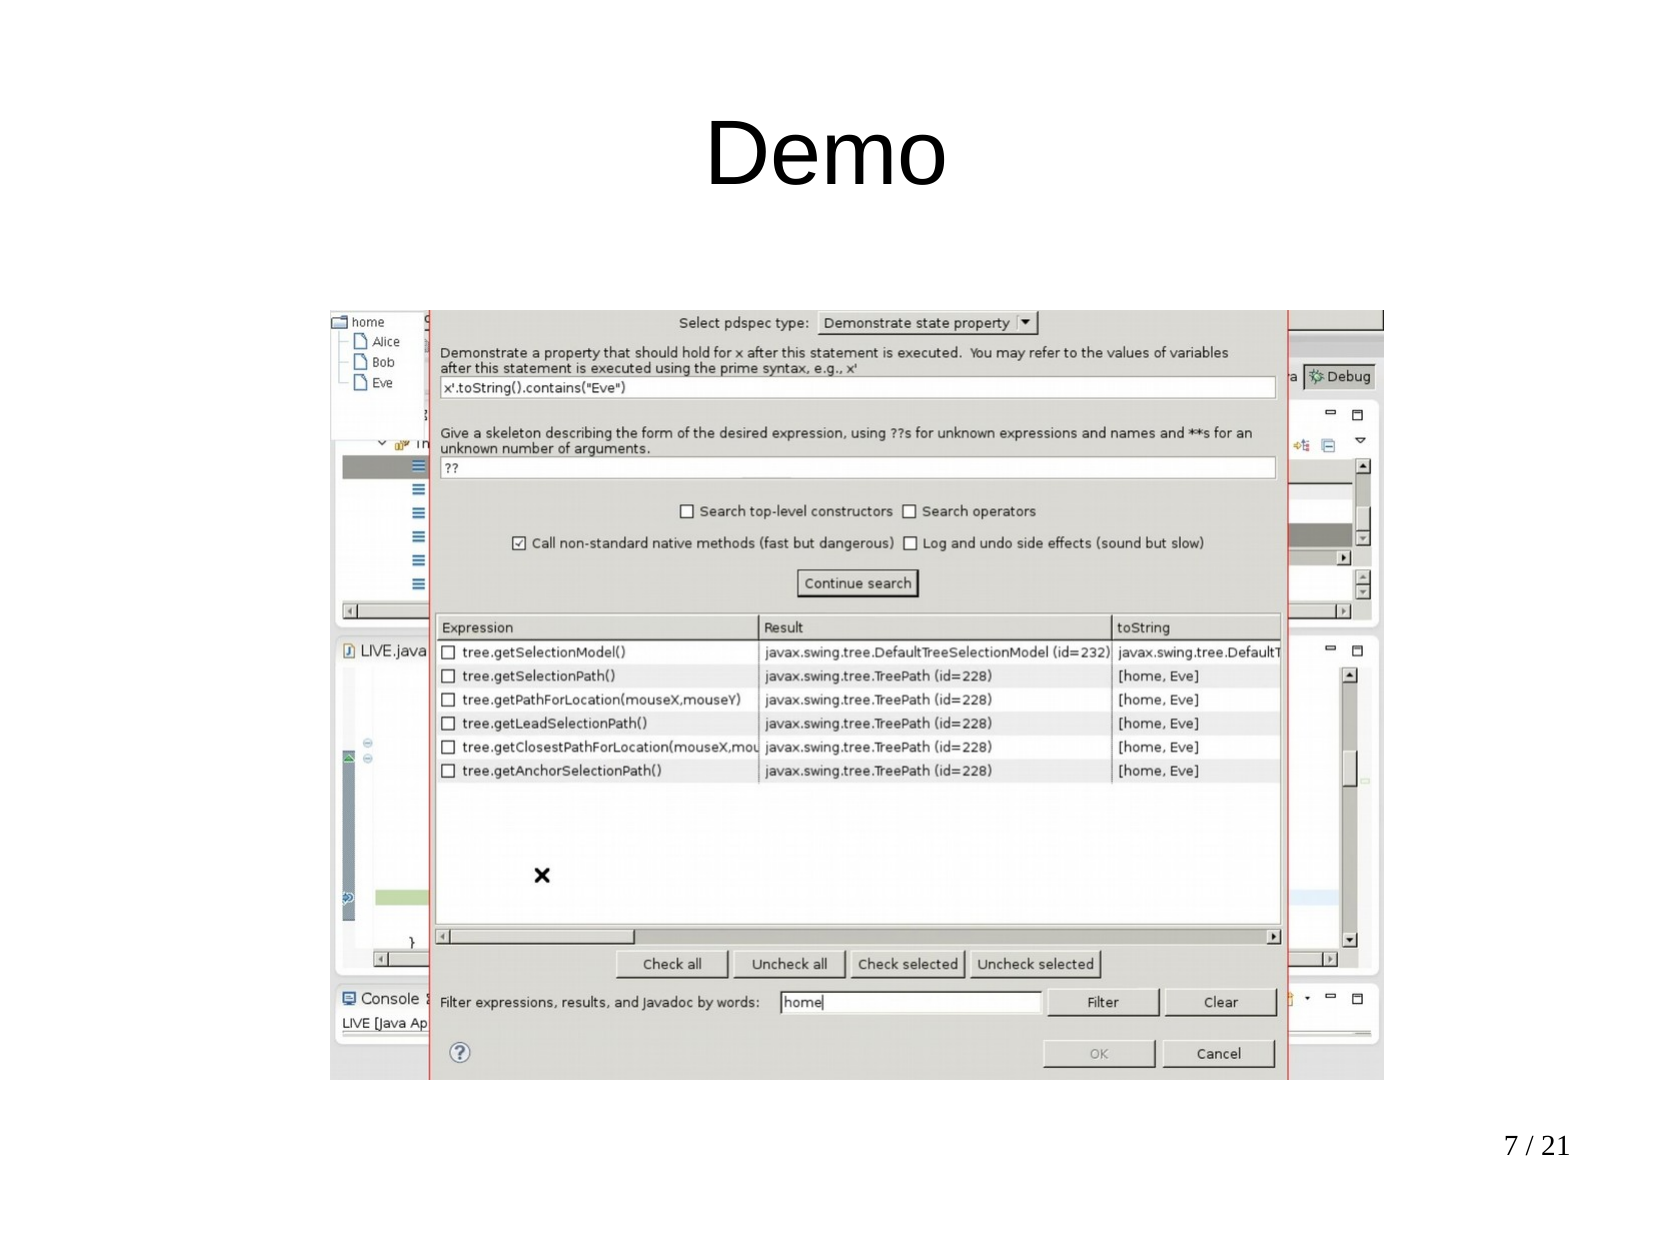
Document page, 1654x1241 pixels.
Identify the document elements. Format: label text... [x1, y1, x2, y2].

title Demo [82, 49, 1571, 257]
picture [330, 310, 1384, 1081]
